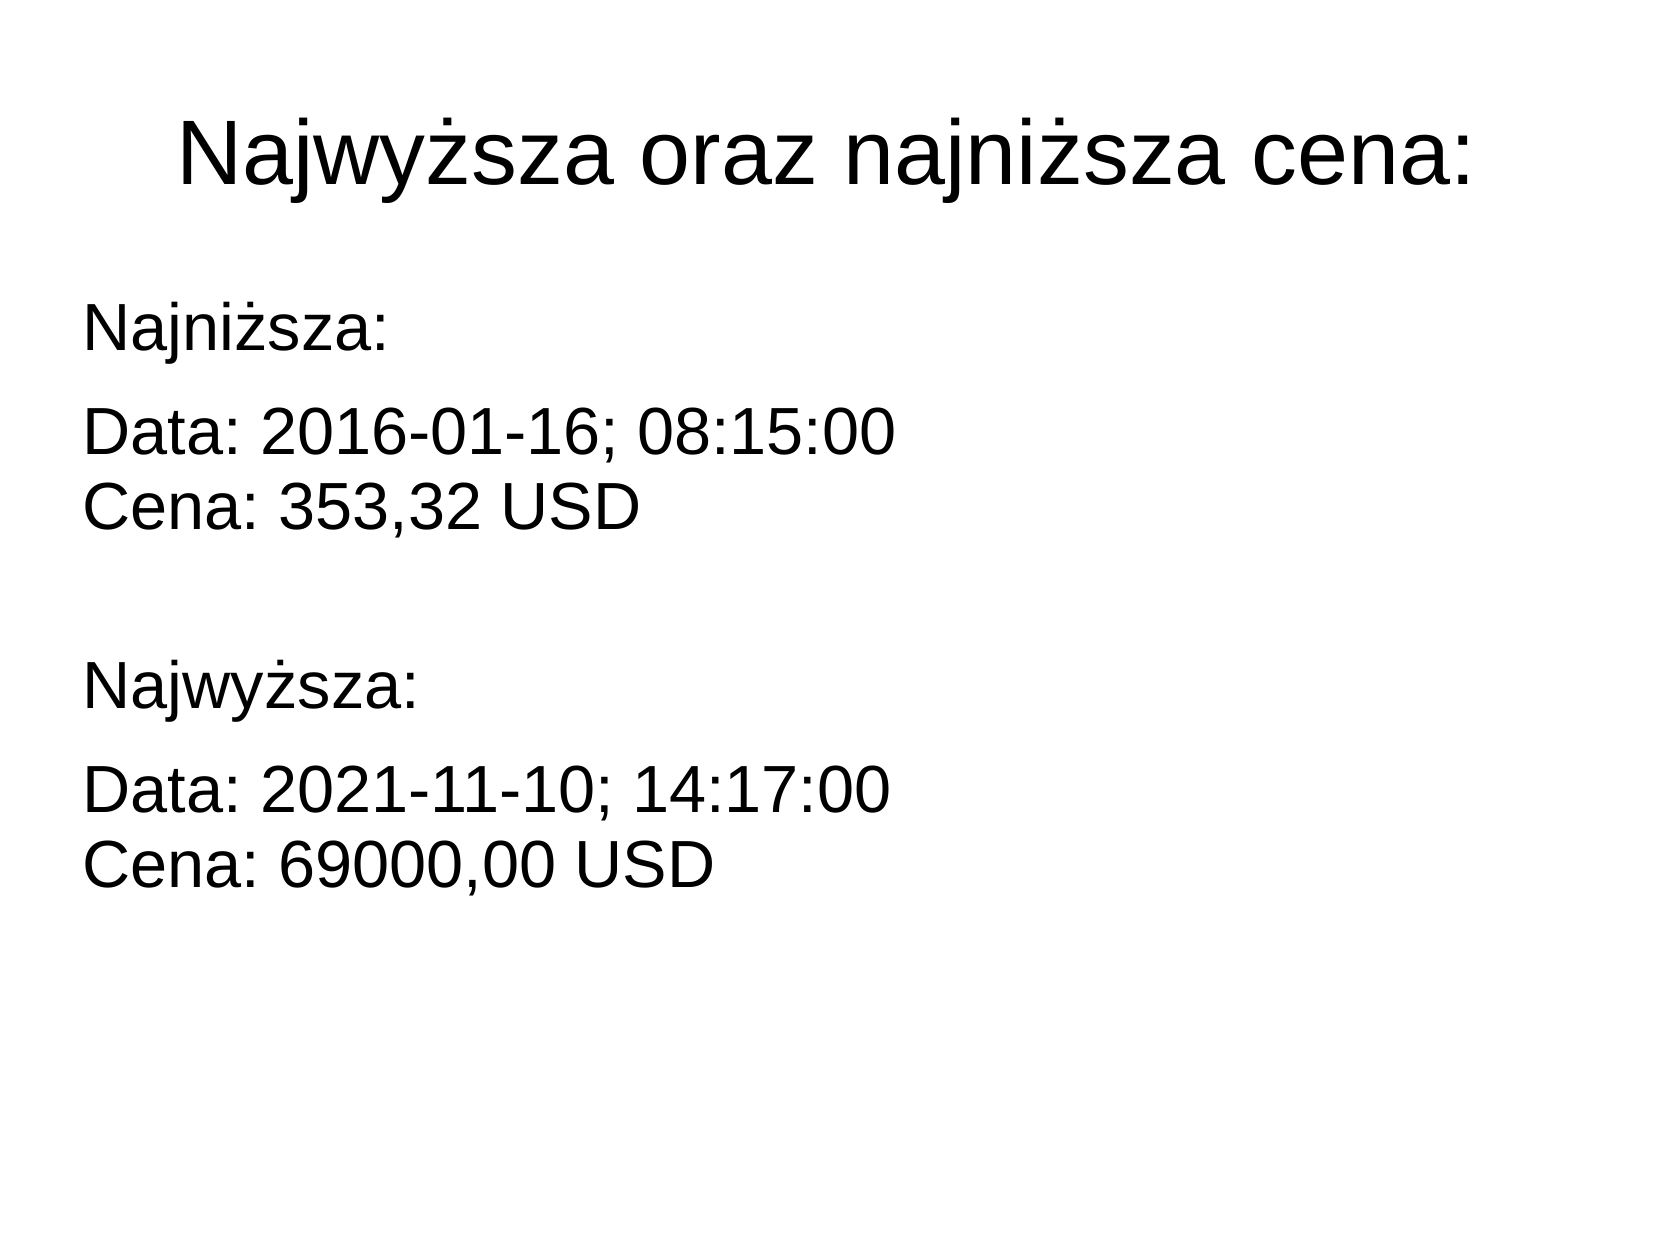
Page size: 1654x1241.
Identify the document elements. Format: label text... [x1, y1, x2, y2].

list Najniższa: Data: 2016-01-16; 08:15:00 Cena: 353,32 USD Najwyższa: Data: 2021-11-10; 14:17:00 Cena: 69000,00 USD [82, 290, 1571, 1111]
title Najwyższa oraz najniższa cena: [82, 49, 1571, 257]
